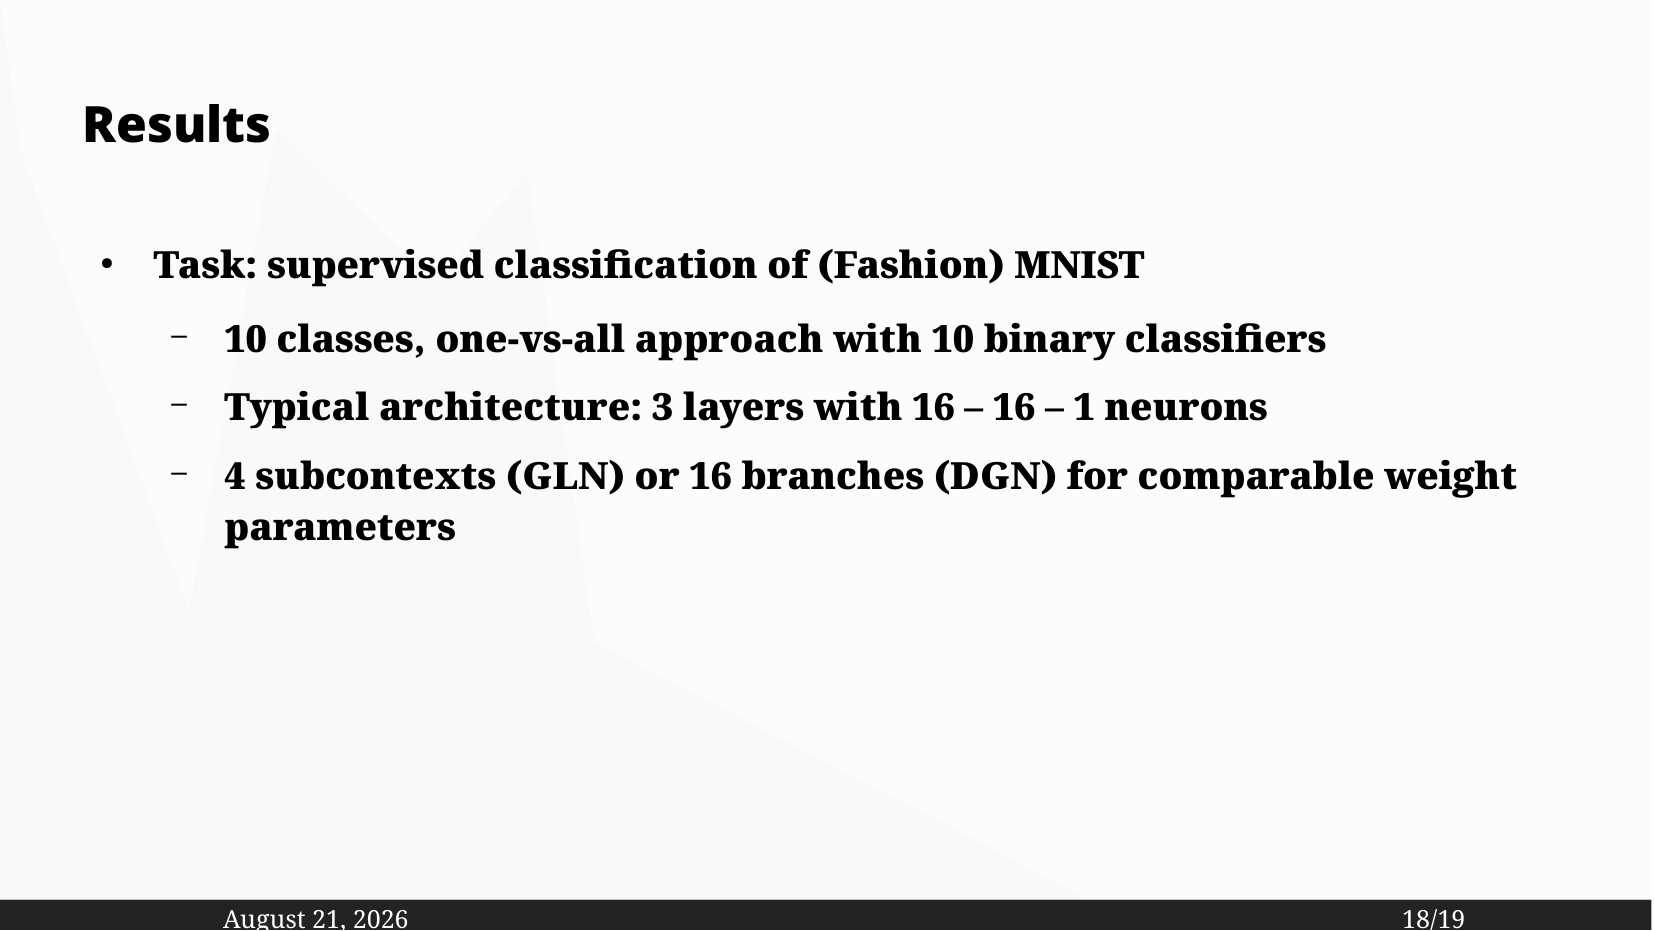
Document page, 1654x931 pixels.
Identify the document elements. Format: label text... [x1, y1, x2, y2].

picture [0, 0, 1652, 931]
title Results [82, 45, 1571, 202]
list Task: supervised classification of (Fashion) MNIST 10 classes, one-vs-all approach with 10 binary classifiers Typical architecture: 3 layers with 16 – 16 – 1 neurons 4 subcontexts (GLN) or 16 branches (DGN) for comparable weight parameters [82, 238, 1571, 826]
